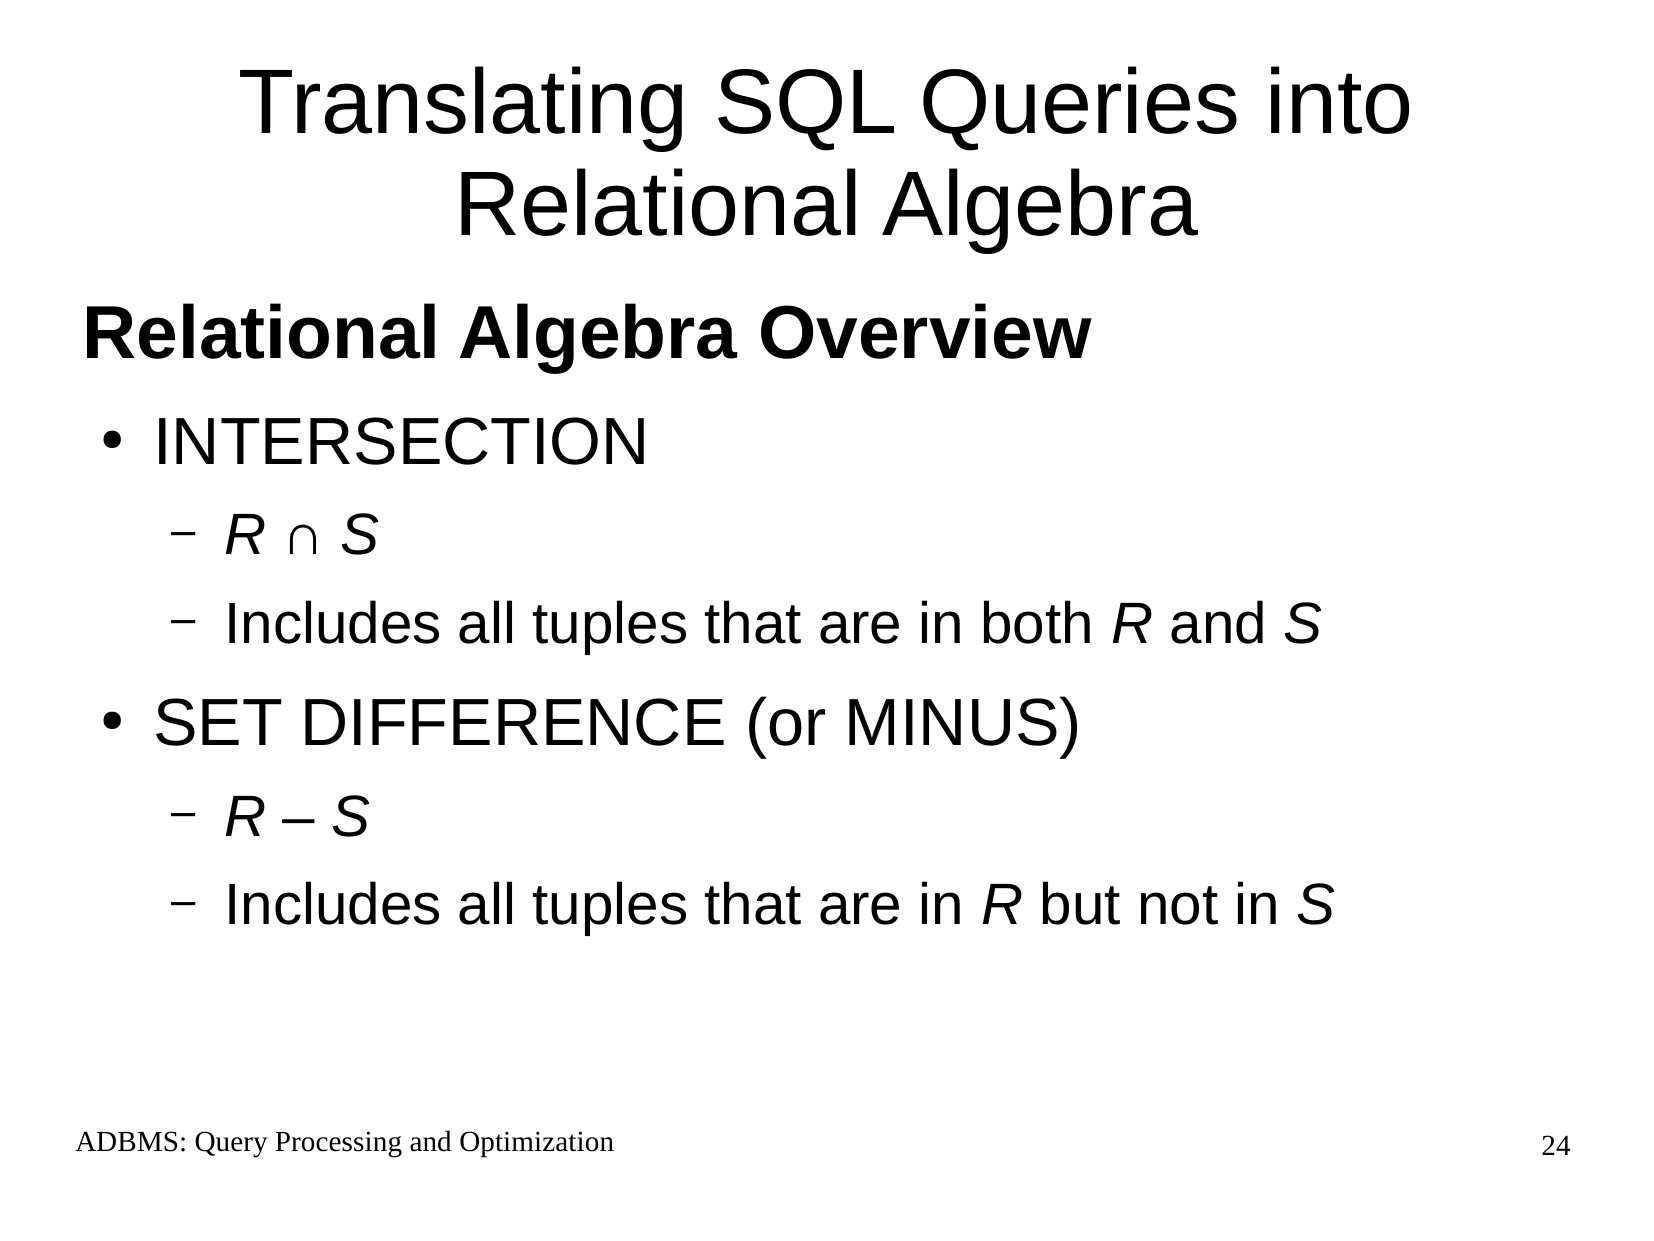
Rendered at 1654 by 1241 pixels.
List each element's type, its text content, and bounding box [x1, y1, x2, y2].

list Relational Algebra Overview INTERSECTION R ∩ S Includes all tuples that are in both R and S SET DIFFERENCE (or MINUS) R – S Includes all tuples that are in R but not in S [82, 290, 1591, 1156]
title Translating SQL Queries into Relational Algebra [82, 49, 1571, 257]
